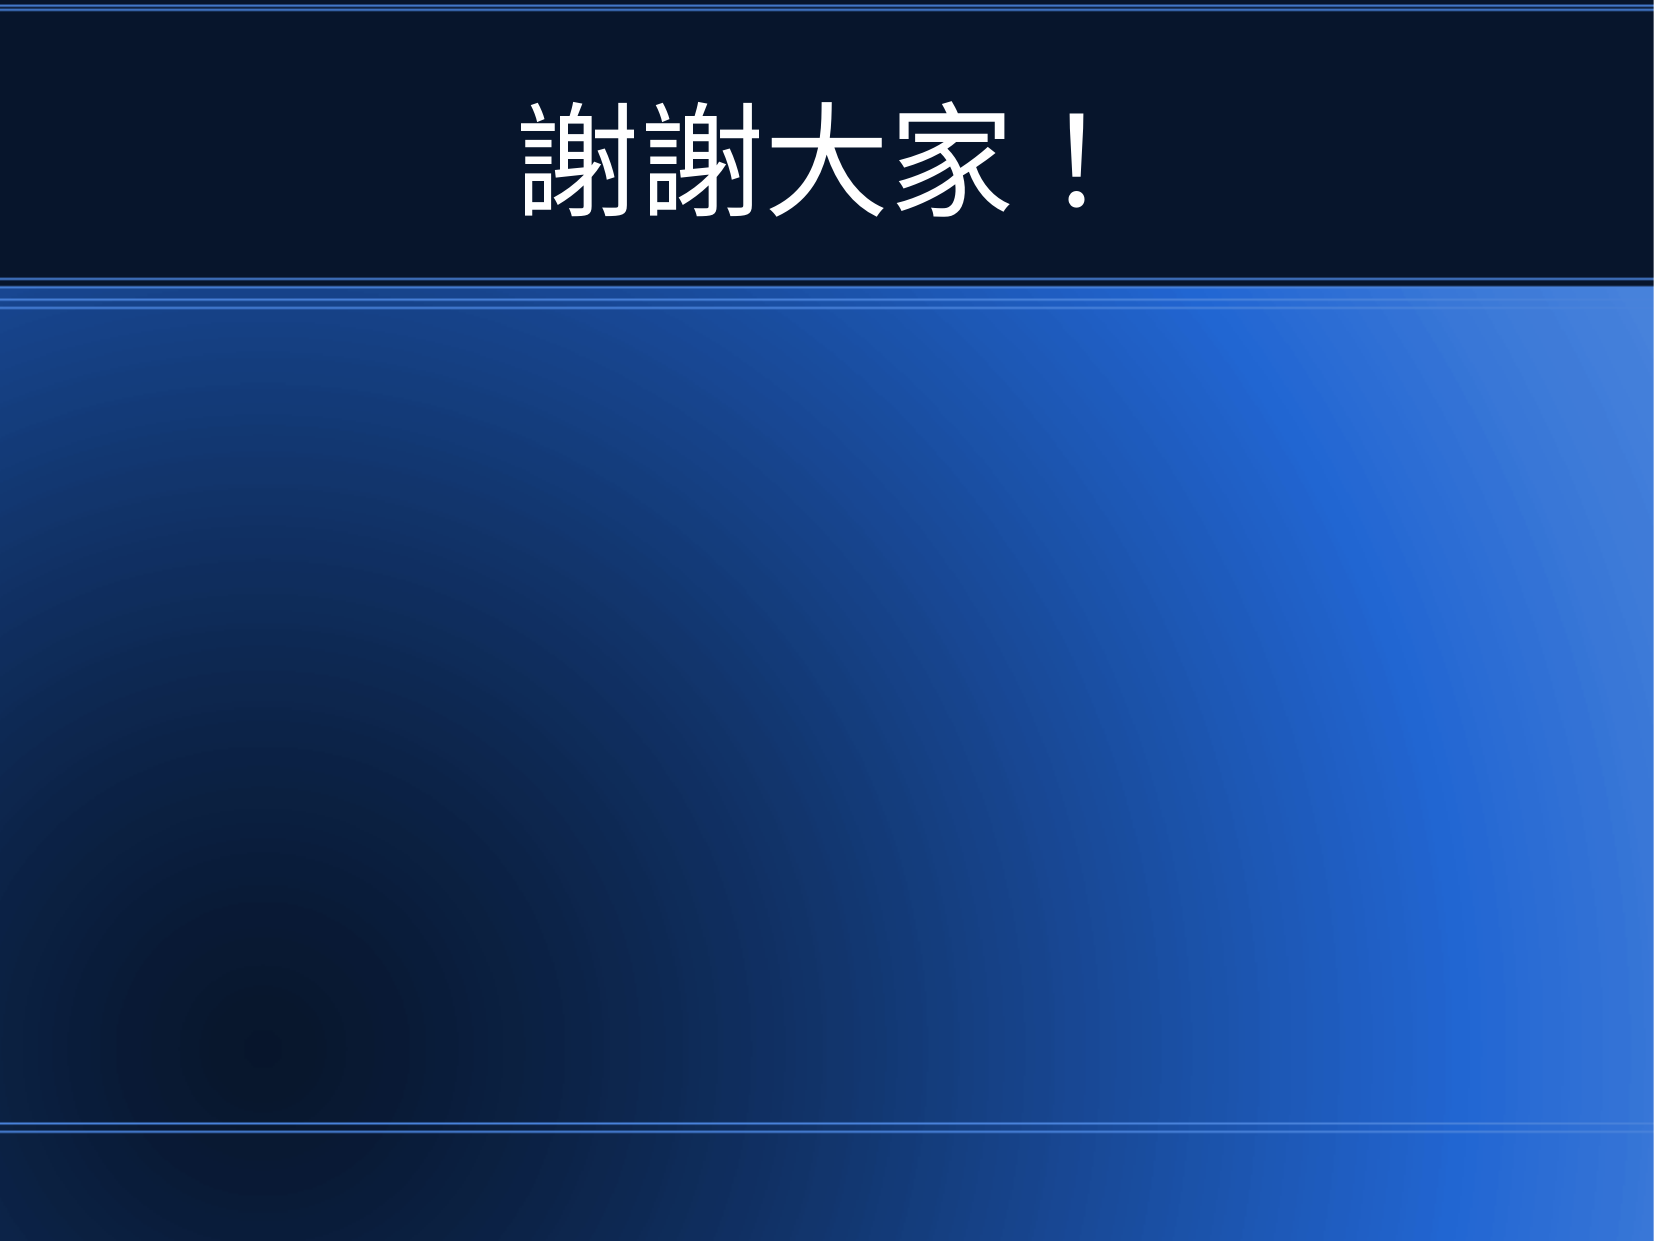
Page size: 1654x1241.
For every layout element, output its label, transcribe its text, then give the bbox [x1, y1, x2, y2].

title 謝謝大家！ [82, 49, 1571, 257]
picture [0, 0, 1654, 1241]
